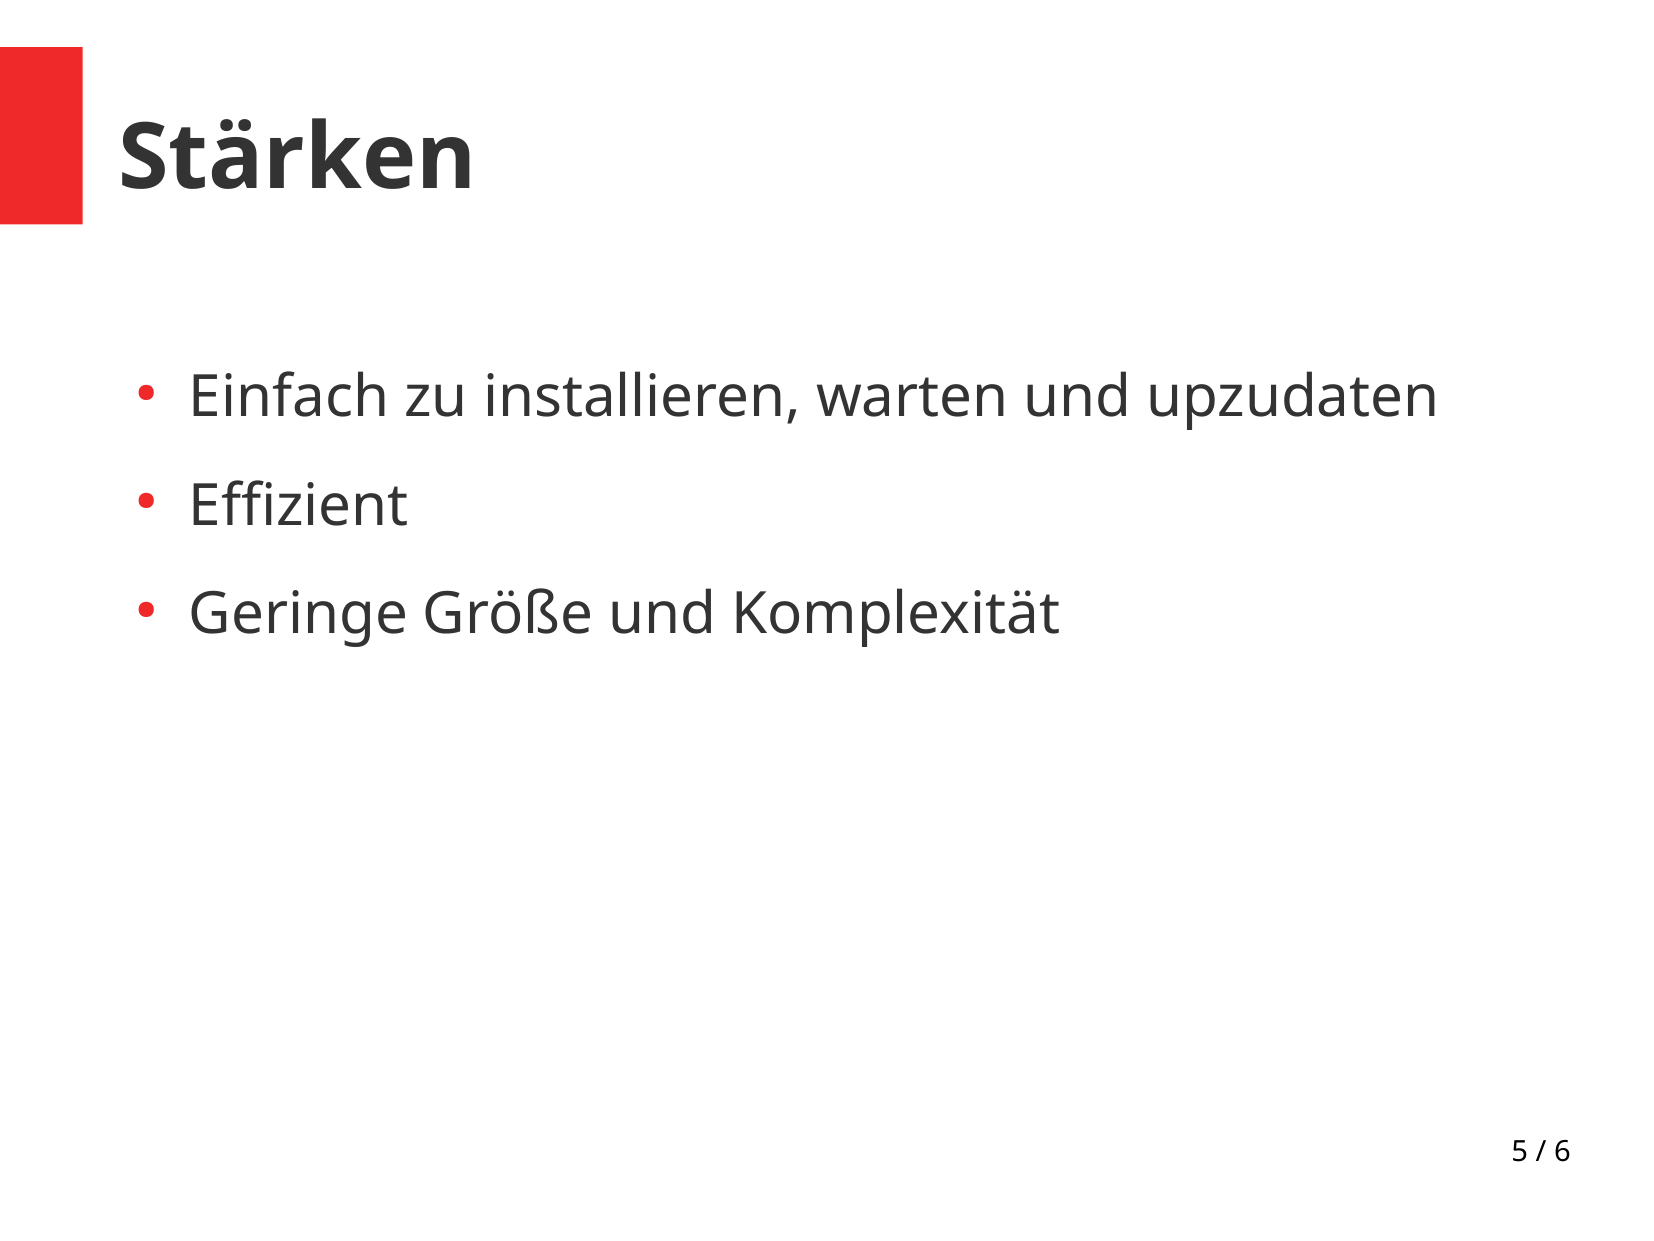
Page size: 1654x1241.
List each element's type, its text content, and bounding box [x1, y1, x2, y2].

list Einfach zu installieren, warten und upzudaten Effizient Geringe Größe und Komplexität [118, 354, 1536, 1074]
title Stärken [118, 49, 1571, 257]
